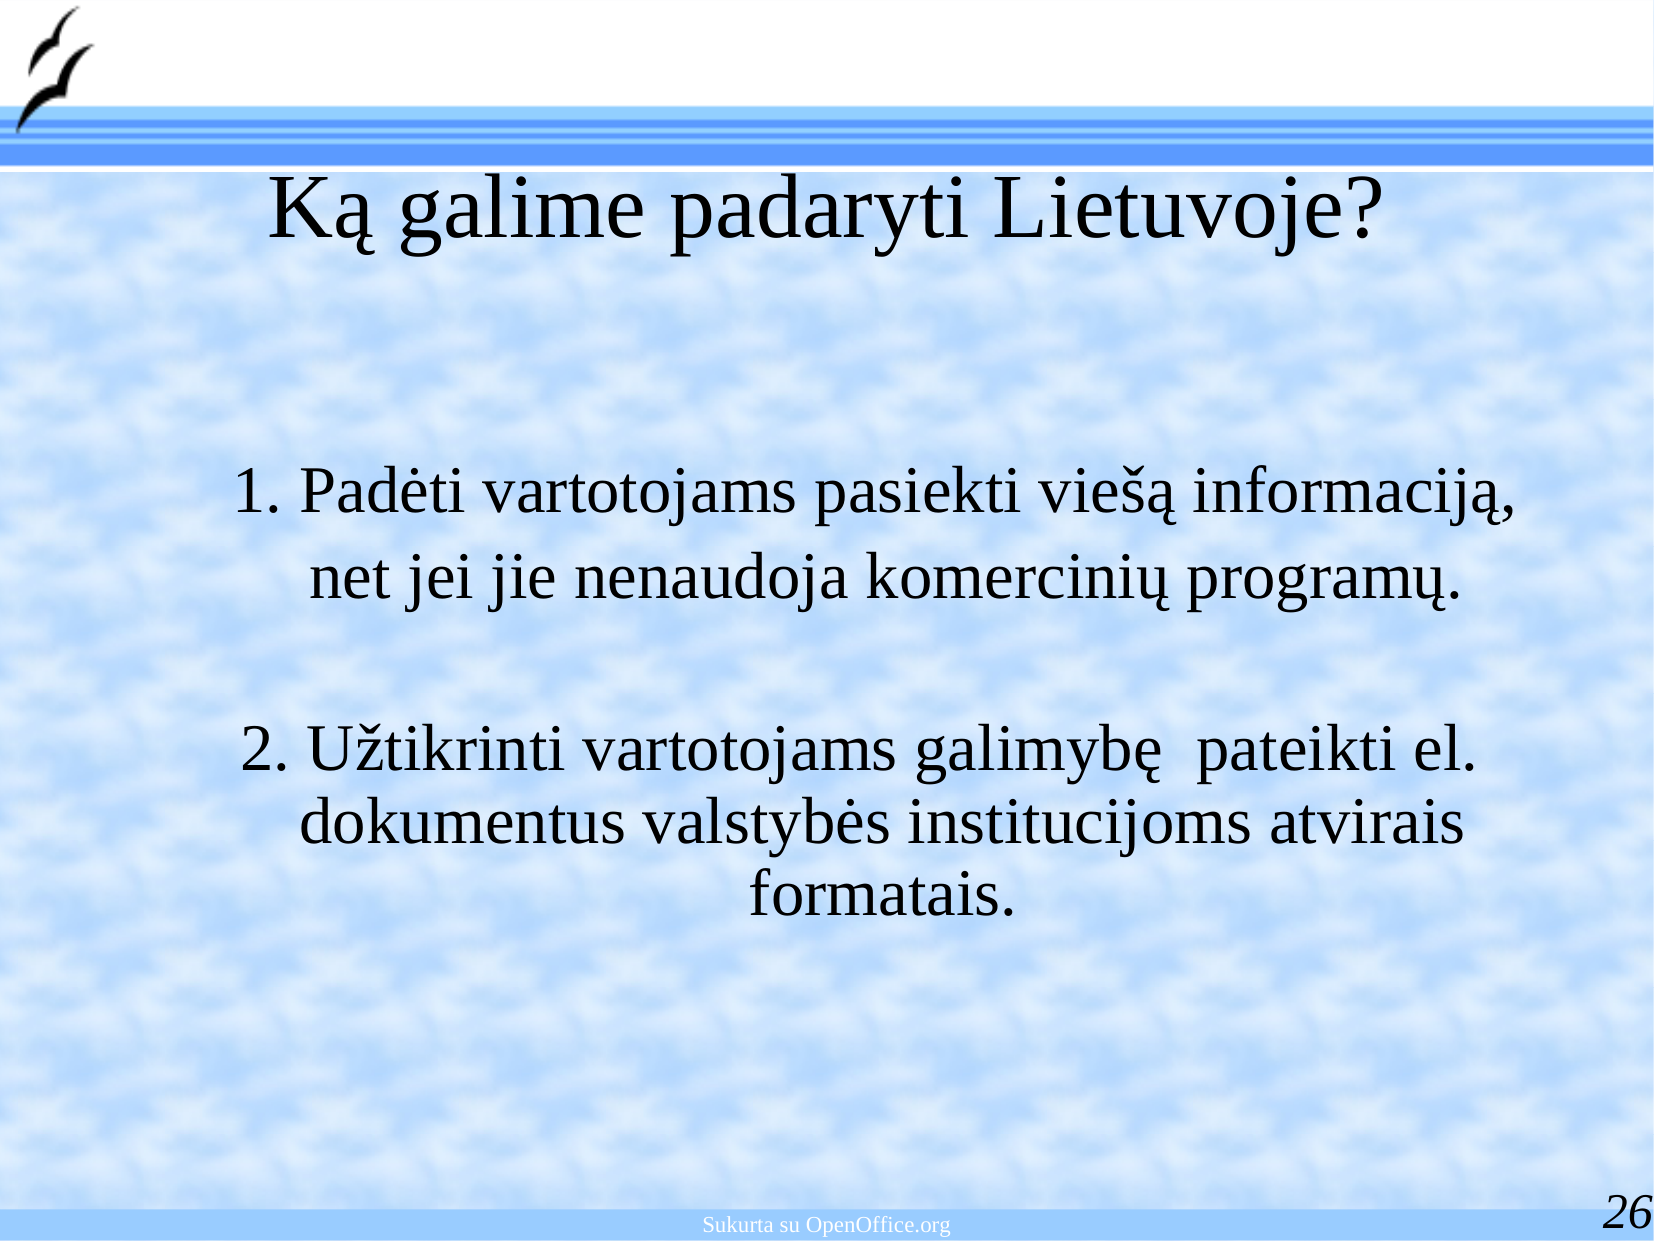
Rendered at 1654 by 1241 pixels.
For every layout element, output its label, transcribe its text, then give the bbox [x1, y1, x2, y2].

title Ką galime padaryti Lietuvoje? [121, 102, 1534, 310]
picture [0, 0, 1654, 1209]
subtitle 1. Padėti vartotojams pasiekti viešą informaciją, net jei jie nenaudoja komercinių programų. 2. Užtikrinti vartotojams galimybę pateikti el. dokumentus valstybės institucijoms atvirais formatais. [121, 344, 1534, 1126]
